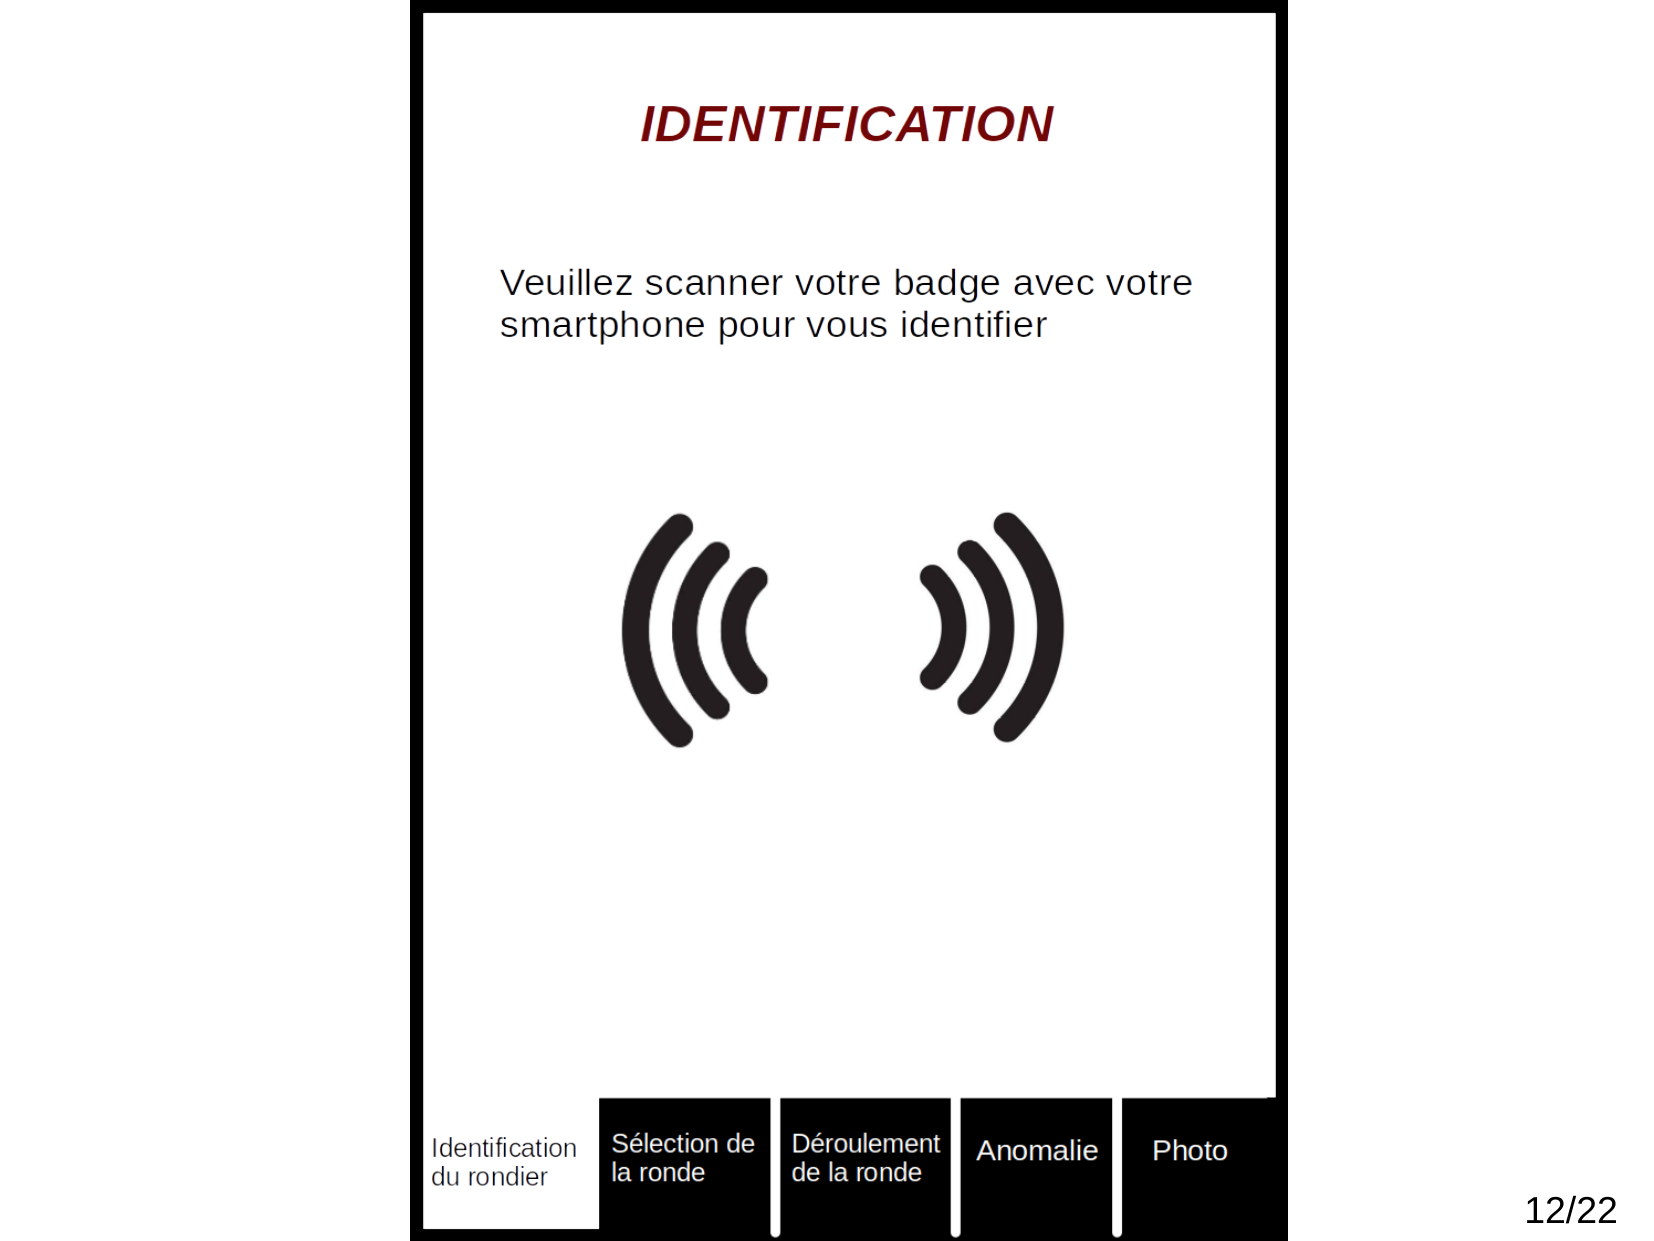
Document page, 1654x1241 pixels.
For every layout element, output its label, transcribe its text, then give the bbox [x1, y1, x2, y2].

picture [410, 0, 1288, 1241]
text_box <numéro>/22 [1520, 1182, 1654, 1241]
